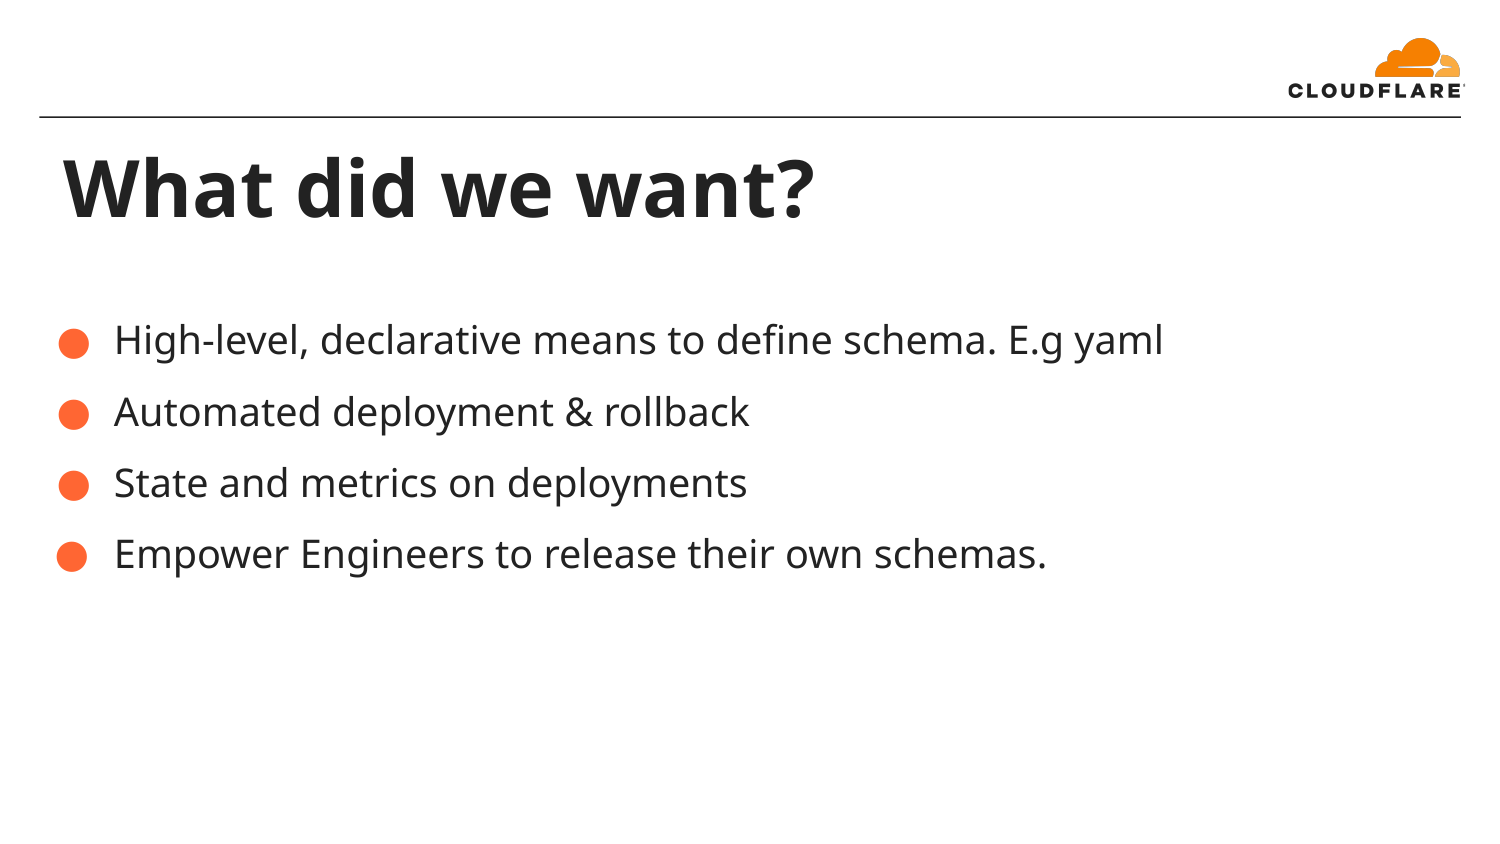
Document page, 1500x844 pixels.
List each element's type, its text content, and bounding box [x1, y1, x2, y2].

picture [1288, 38, 1466, 98]
title What did we want? [63, 138, 861, 246]
list High-level, declarative means to define schema. E.g yaml Automated deployment & rollback State and metrics on deployments Empower Engineers to release their own schemas. [38, 291, 1352, 677]
